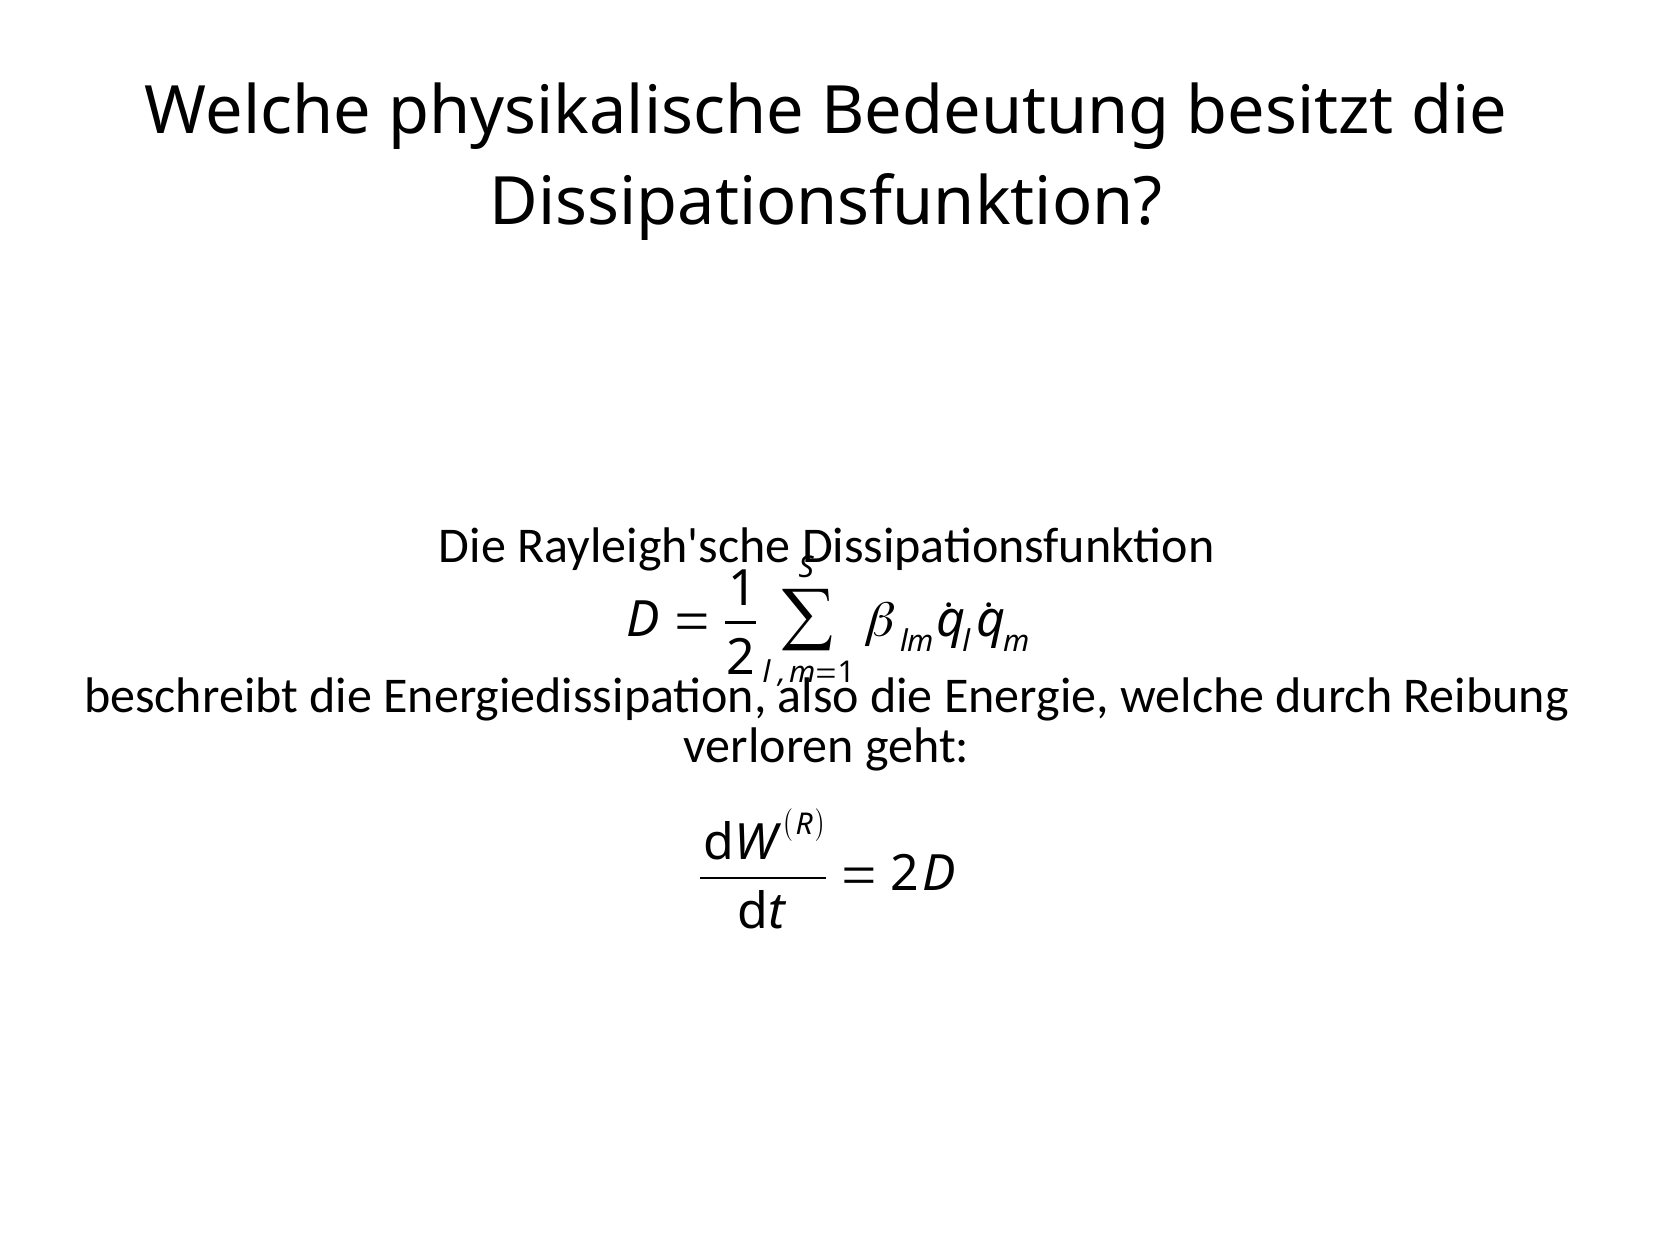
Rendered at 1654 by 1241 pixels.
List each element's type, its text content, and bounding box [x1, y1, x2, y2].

title Welche physikalische Bedeutung besitzt die Dissipationsfunktion? [82, 49, 1571, 257]
chart [620, 549, 1033, 691]
subtitle Die Rayleigh'sche Dissipationsfunktion beschreibt die Energiedissipation, also die Energie, welche durch Reibung verloren geht: [82, 290, 1571, 1010]
chart [692, 806, 962, 942]
